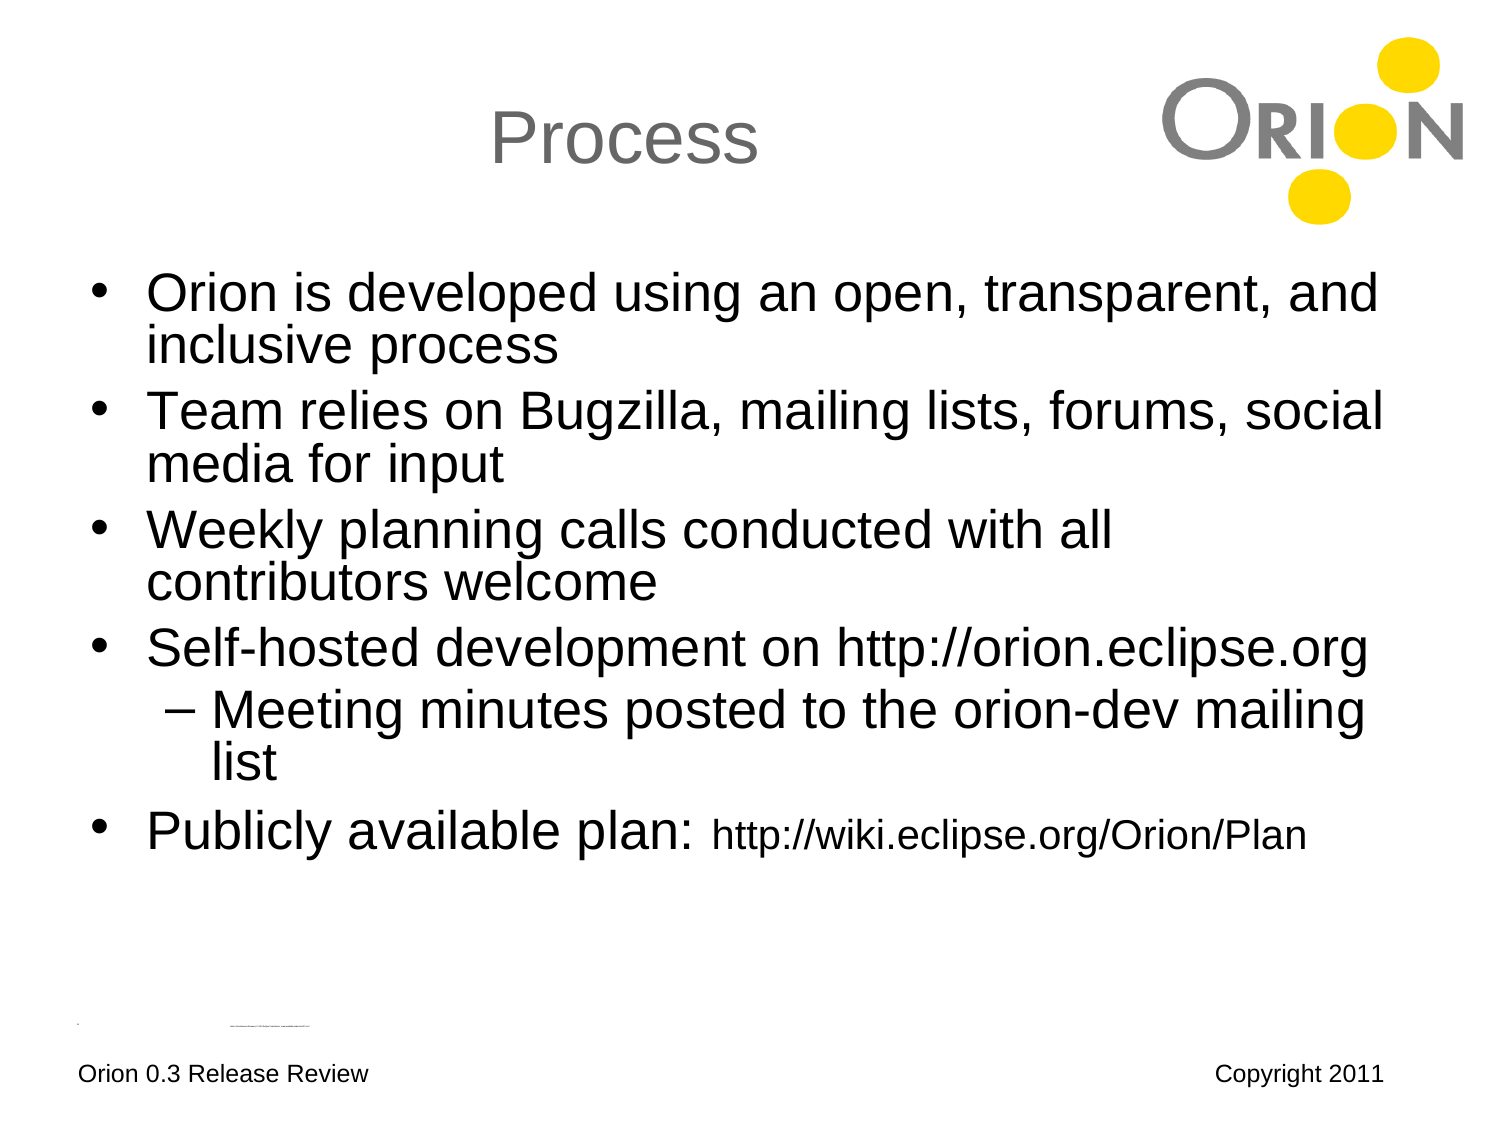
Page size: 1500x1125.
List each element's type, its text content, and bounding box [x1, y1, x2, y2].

list Orion is developed using an open, transparent, and inclusive process Team relies on Bugzilla, mailing lists, forums, social media for input Weekly planning calls conducted with all contributors welcome Self-hosted development on http://orion.eclipse.org Meeting minutes posted to the orion-dev mailing list Publicly available plan: http://wiki.eclipse.org/Orion/Plan [75, 262, 1426, 1006]
title Process [74, 45, 1176, 233]
picture [1162, 37, 1463, 225]
